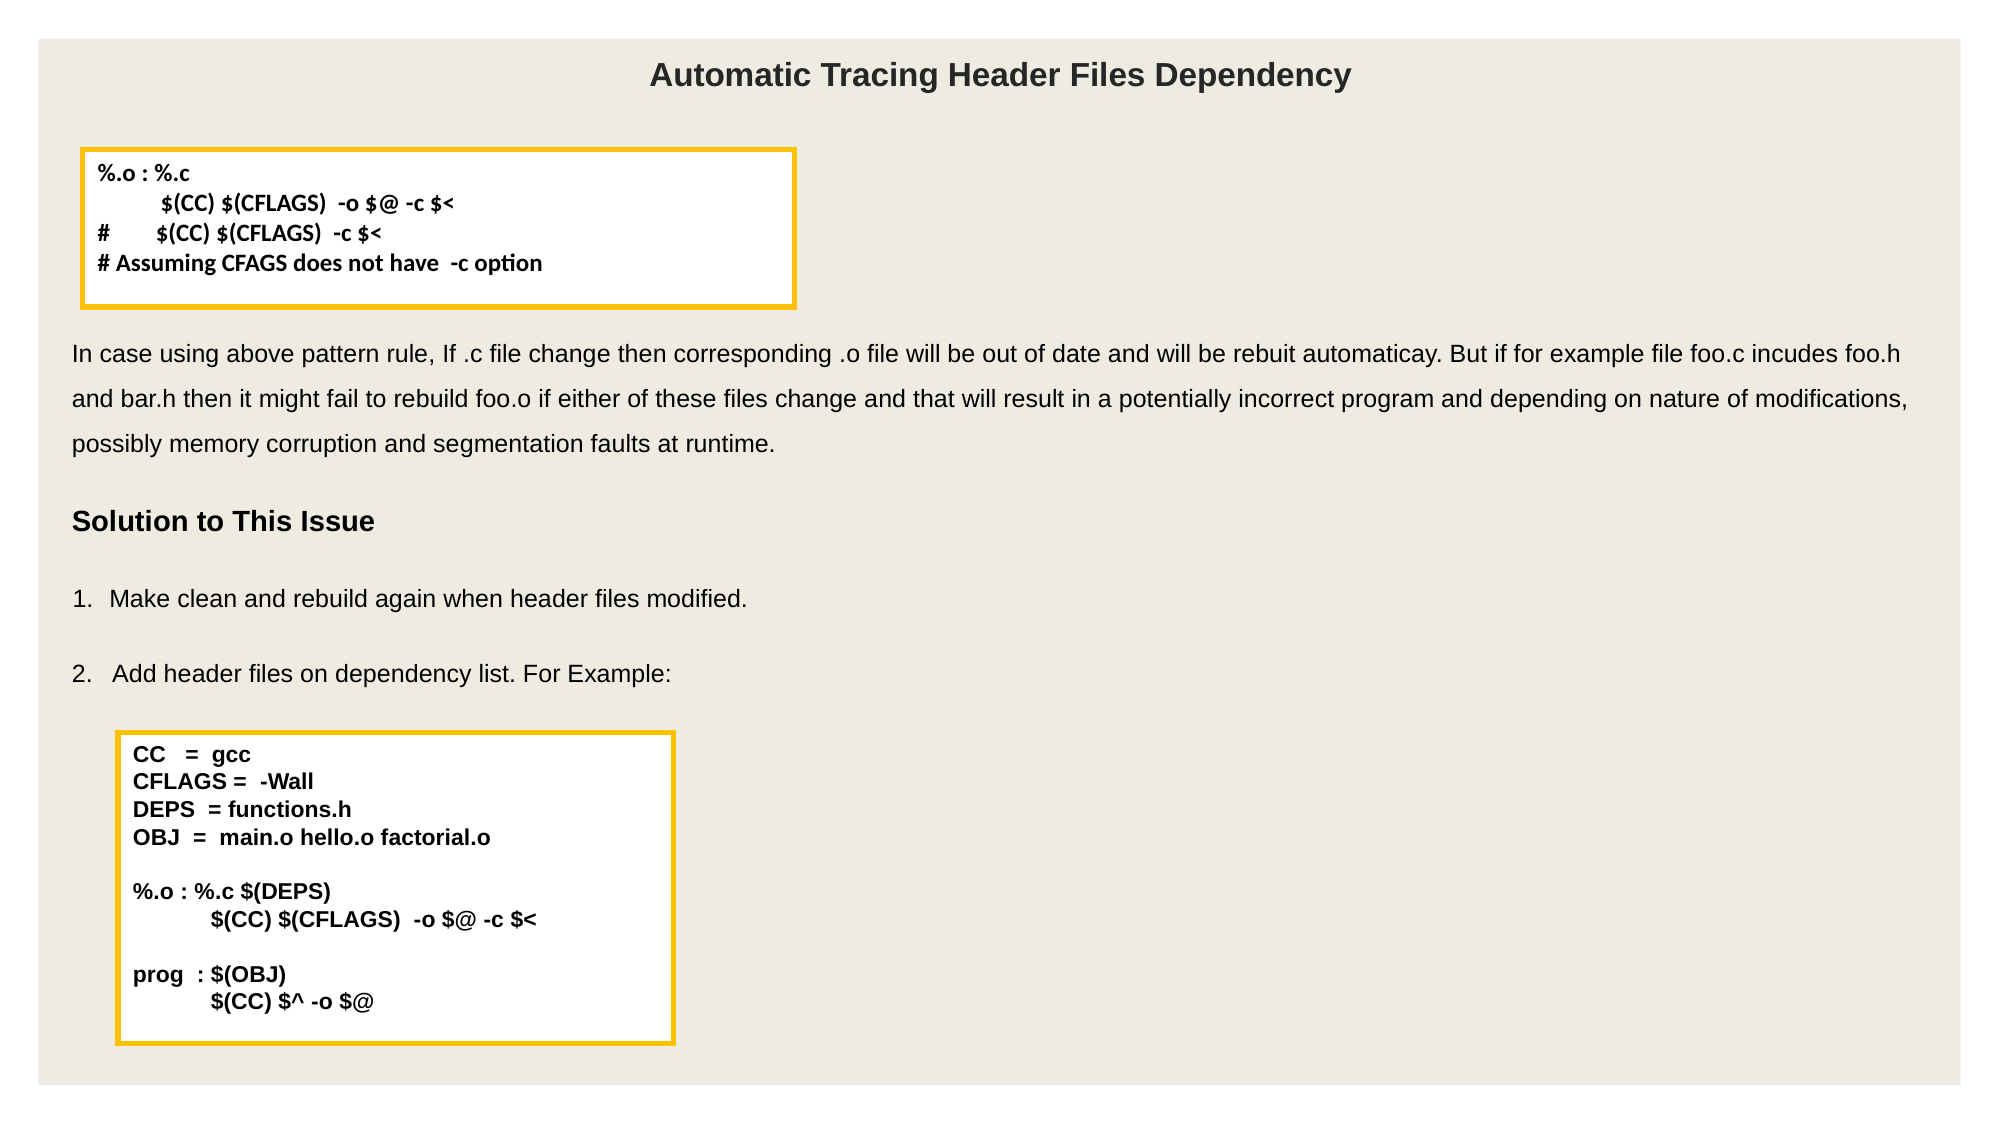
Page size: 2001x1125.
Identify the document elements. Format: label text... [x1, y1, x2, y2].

text_box Automatic Tracing Header Files Dependency [39, 39, 1963, 106]
text_box %.o : %.c $(CC) $(CFLAGS) -o $@ -c $< # $(CC) $(CFLAGS) -c $< # Assuming CFAGS does not have -c option [82, 149, 795, 308]
text_box In case using above pattern rule, If .c file change then corresponding .o file will be out of date and will be rebuit automaticay. But if for example file foo.c incudes foo.h and bar.h then it might fail to rebuild foo.o if either of these files change and that will result in a potentially incorrect program and depending on nature of modifications, possibly memory corruption and segmentation faults at runtime. Solution to This Issue Make clean and rebuild again when header files modified. 2. Add header files on dependency list. For Example: [57, 120, 1944, 1087]
text_box CC = gcc CFLAGS = -Wall DEPS = functions.h OBJ = main.o hello.o factorial.o %.o : %.c $(DEPS) $(CC) $(CFLAGS) -o $@ -c $< prog : $(OBJ) $(CC) $^ -o $@ [118, 732, 674, 1044]
